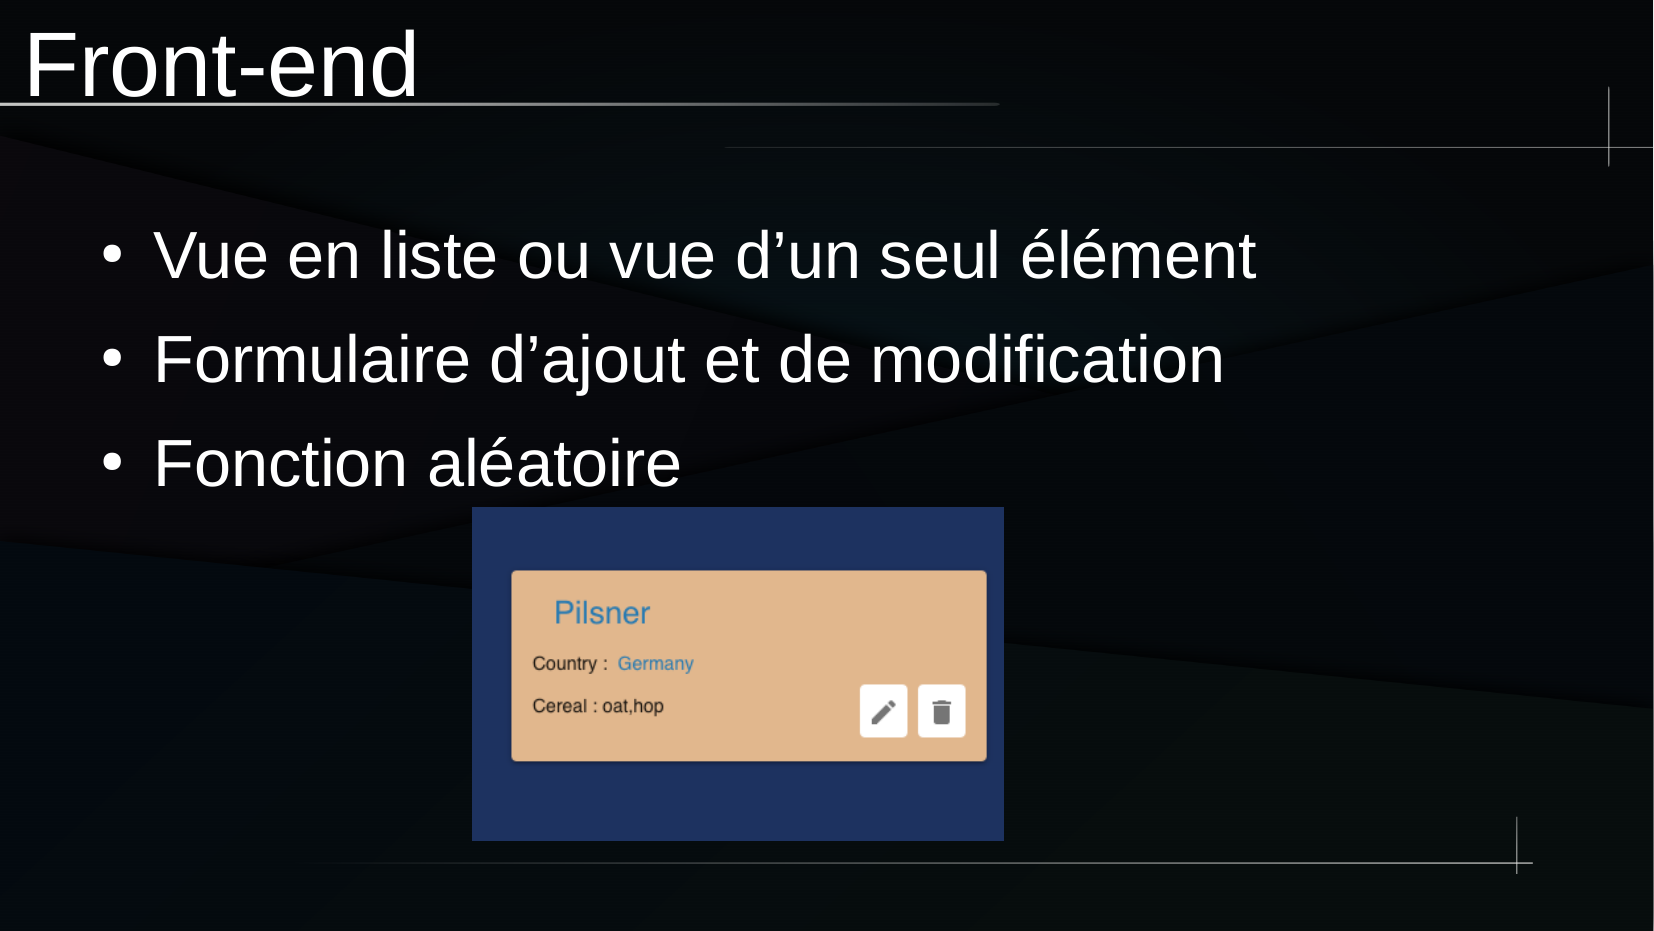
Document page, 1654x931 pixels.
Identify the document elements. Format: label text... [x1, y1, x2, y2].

picture [0, 0, 1654, 931]
title Front-end [23, 11, 1589, 119]
list Vue en liste ou vue d’un seul élément Formulaire d’ajout et de modification Fonction aléatoire [82, 217, 1571, 758]
